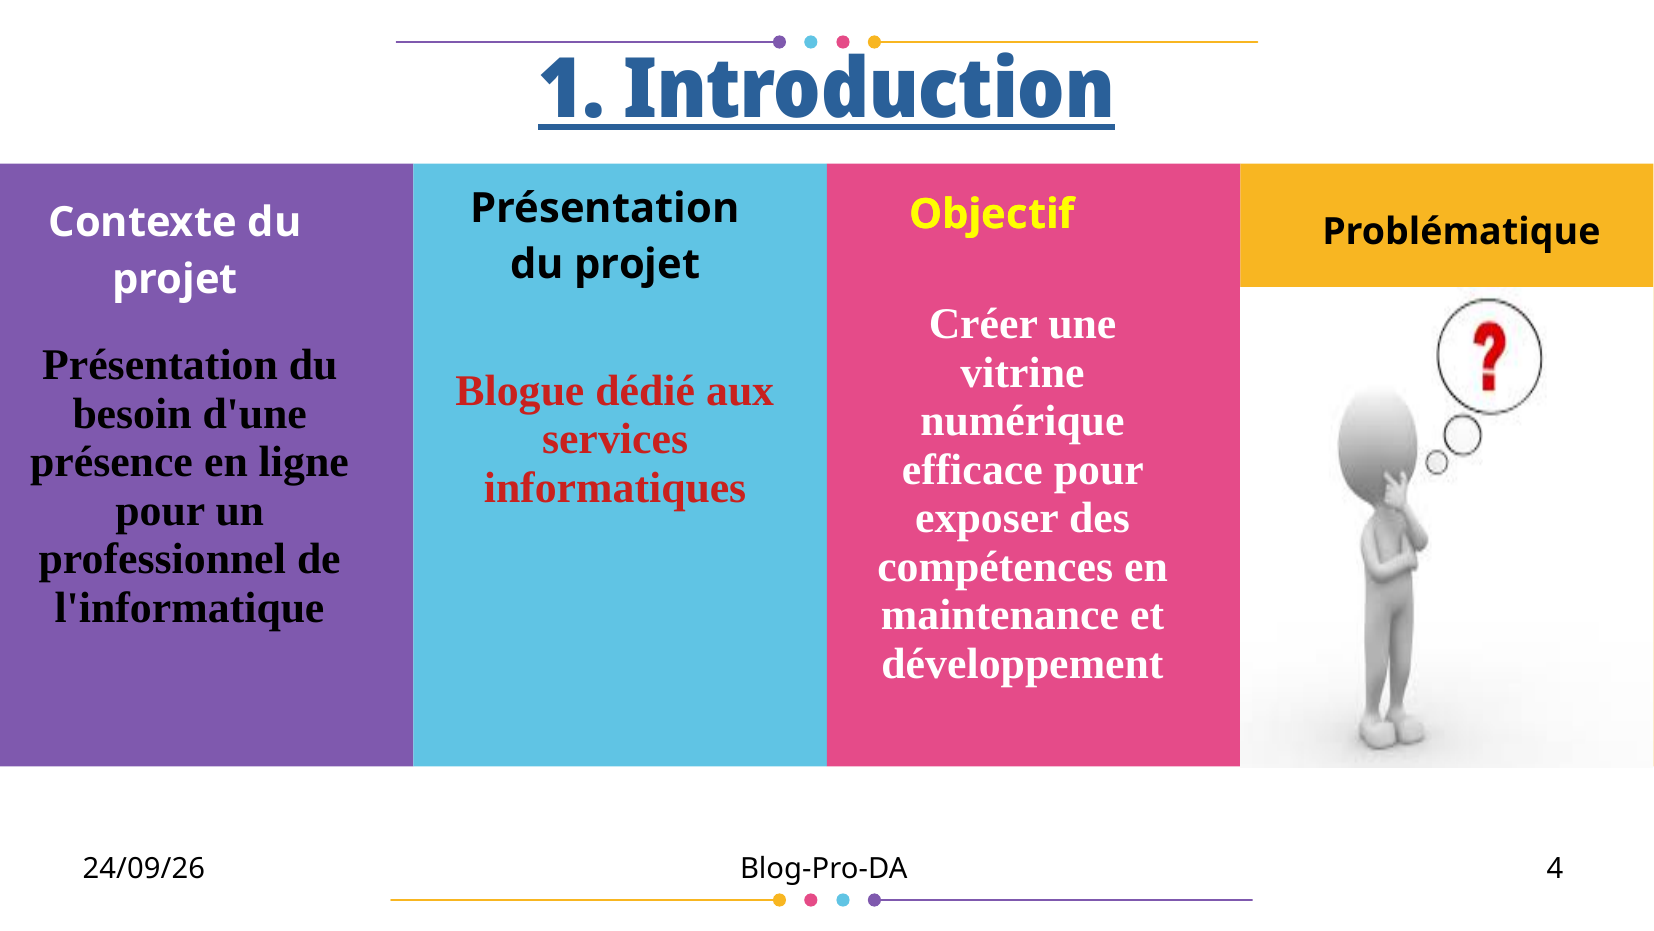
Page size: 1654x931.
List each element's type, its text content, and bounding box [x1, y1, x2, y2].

title 1. Introduction [59, 22, 1595, 148]
title Problématique [1299, 177, 1625, 284]
title Objectif [862, 159, 1123, 266]
title Blogue dédié aux services informatiques [454, 318, 776, 526]
title Contexte du projet [12, 191, 338, 306]
title Présentation du besoin d'une présence en ligne pour un professionnel de l'informatique [29, 311, 351, 662]
title Créer une vitrine numérique efficace pour exposer des compétences en maintenance et développement [862, 265, 1183, 688]
title Présentation du projet [442, 177, 768, 292]
picture [1240, 287, 1654, 768]
